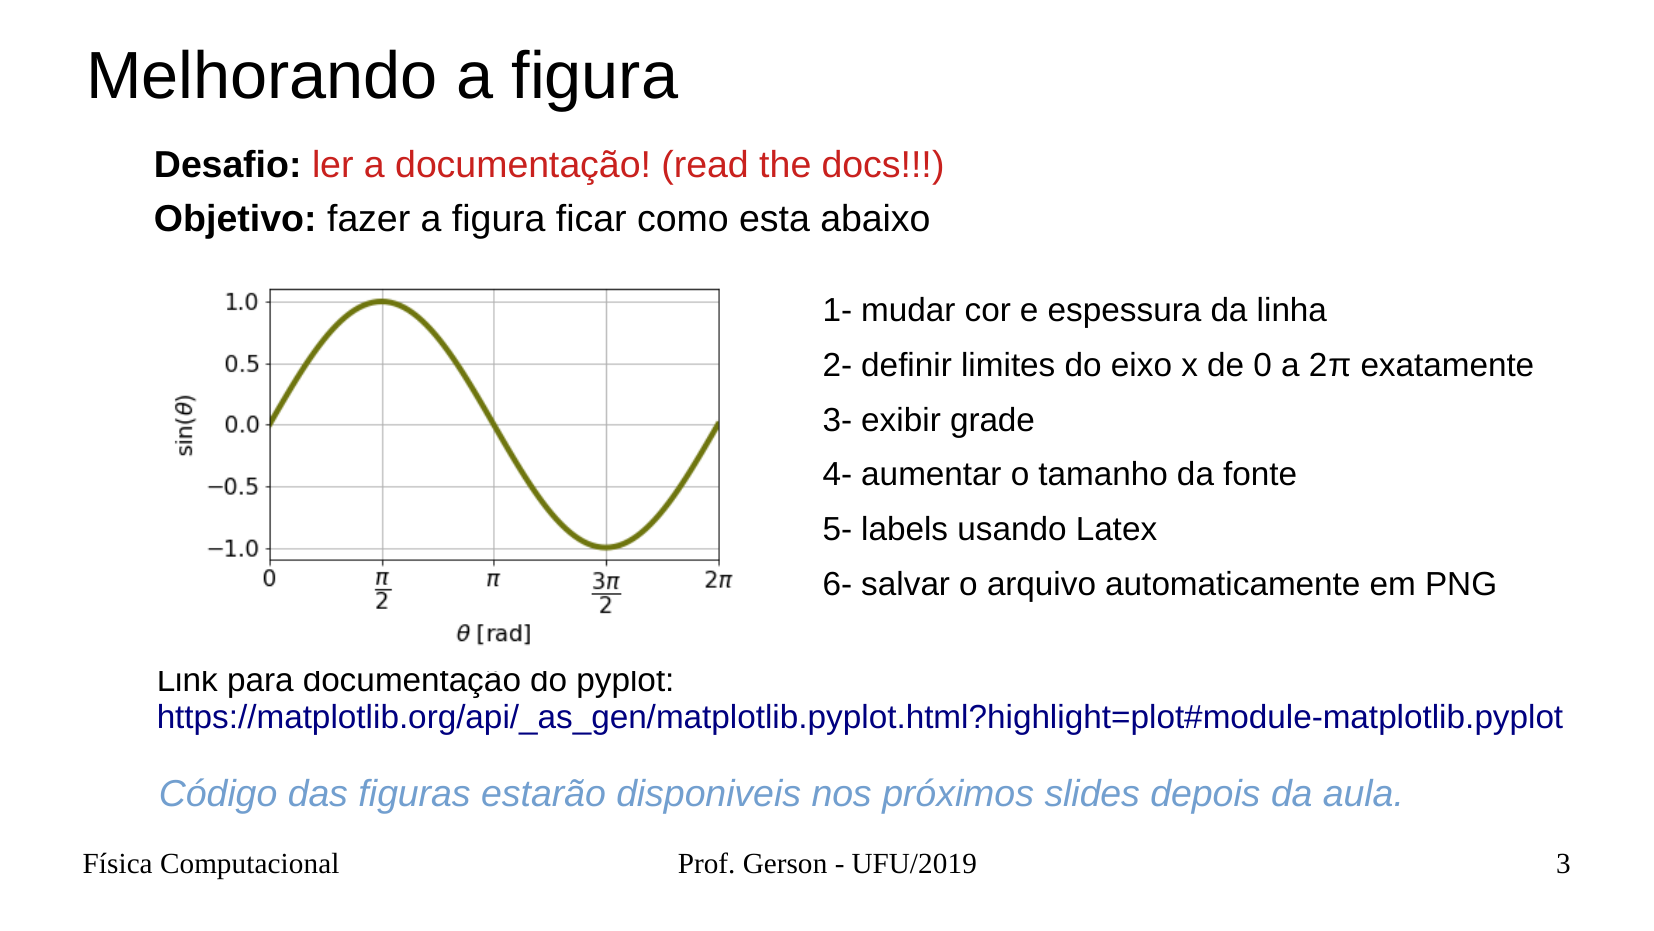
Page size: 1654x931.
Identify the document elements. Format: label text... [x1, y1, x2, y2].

picture [150, 265, 758, 671]
text_box Melhorando a figura [71, 31, 821, 121]
text_box 1- mudar cor e espessura da linha 2- definir limites do eixo x de 0 a 2π exatamente 3- exibir grade 4- aumentar o tamanho da fonte 5- labels usando Latex 6- salvar o arquivo automaticamente em PNG [807, 284, 1550, 610]
text_box Link para documentação do pyplot: https://matplotlib.org/api/_as_gen/matplotlib.pyplot.html?highlight=plot#module-matplotlib.pyplot [142, 653, 1581, 743]
text_box Código das figuras estarão disponiveis nos próximos slides depois da aula. [144, 765, 1420, 822]
text_box Desafio: ler a documentação! (read the docs!!!) Objetivo: fazer a figura ficar como esta abaixo [139, 135, 960, 247]
